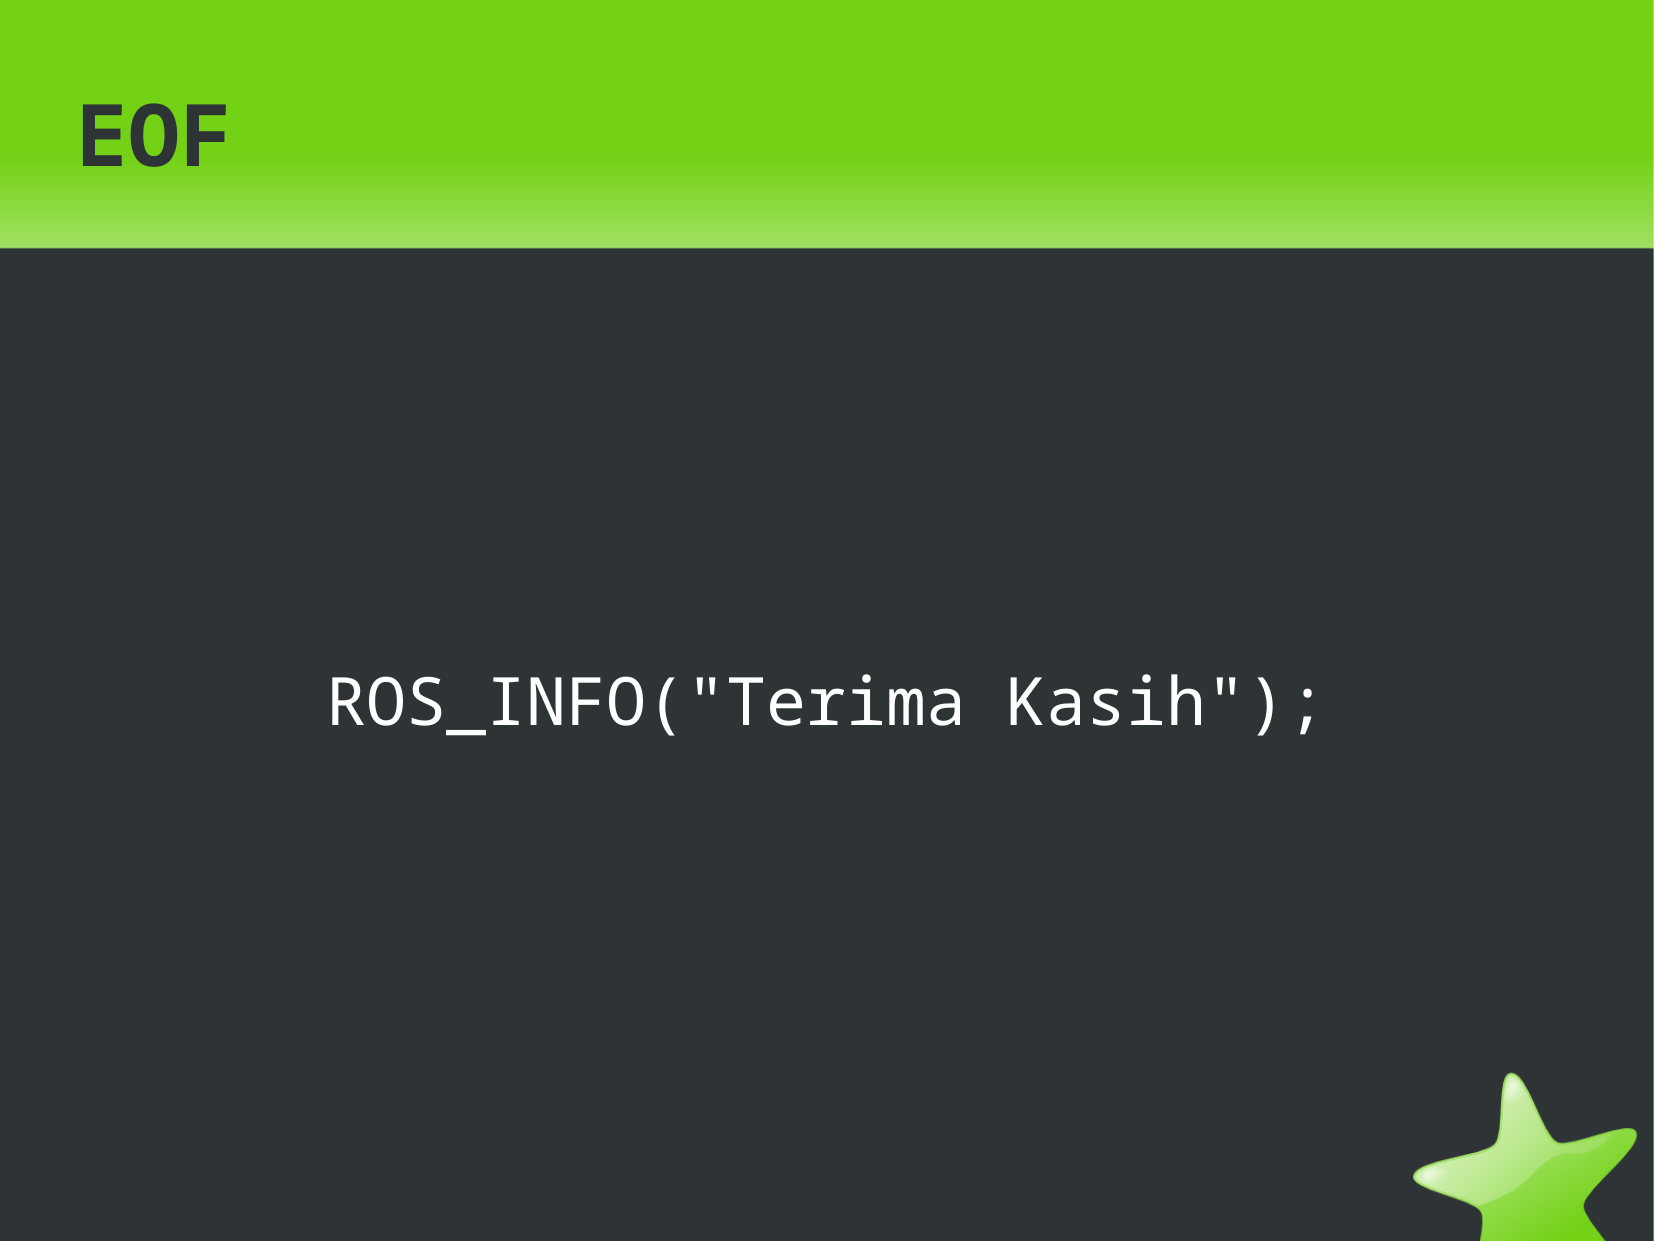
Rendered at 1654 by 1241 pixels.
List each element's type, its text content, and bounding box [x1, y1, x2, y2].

title EOF [76, 29, 1565, 237]
picture [0, 0, 1654, 1241]
subtitle ROS_INFO("Terima Kasih"); [82, 290, 1571, 1109]
